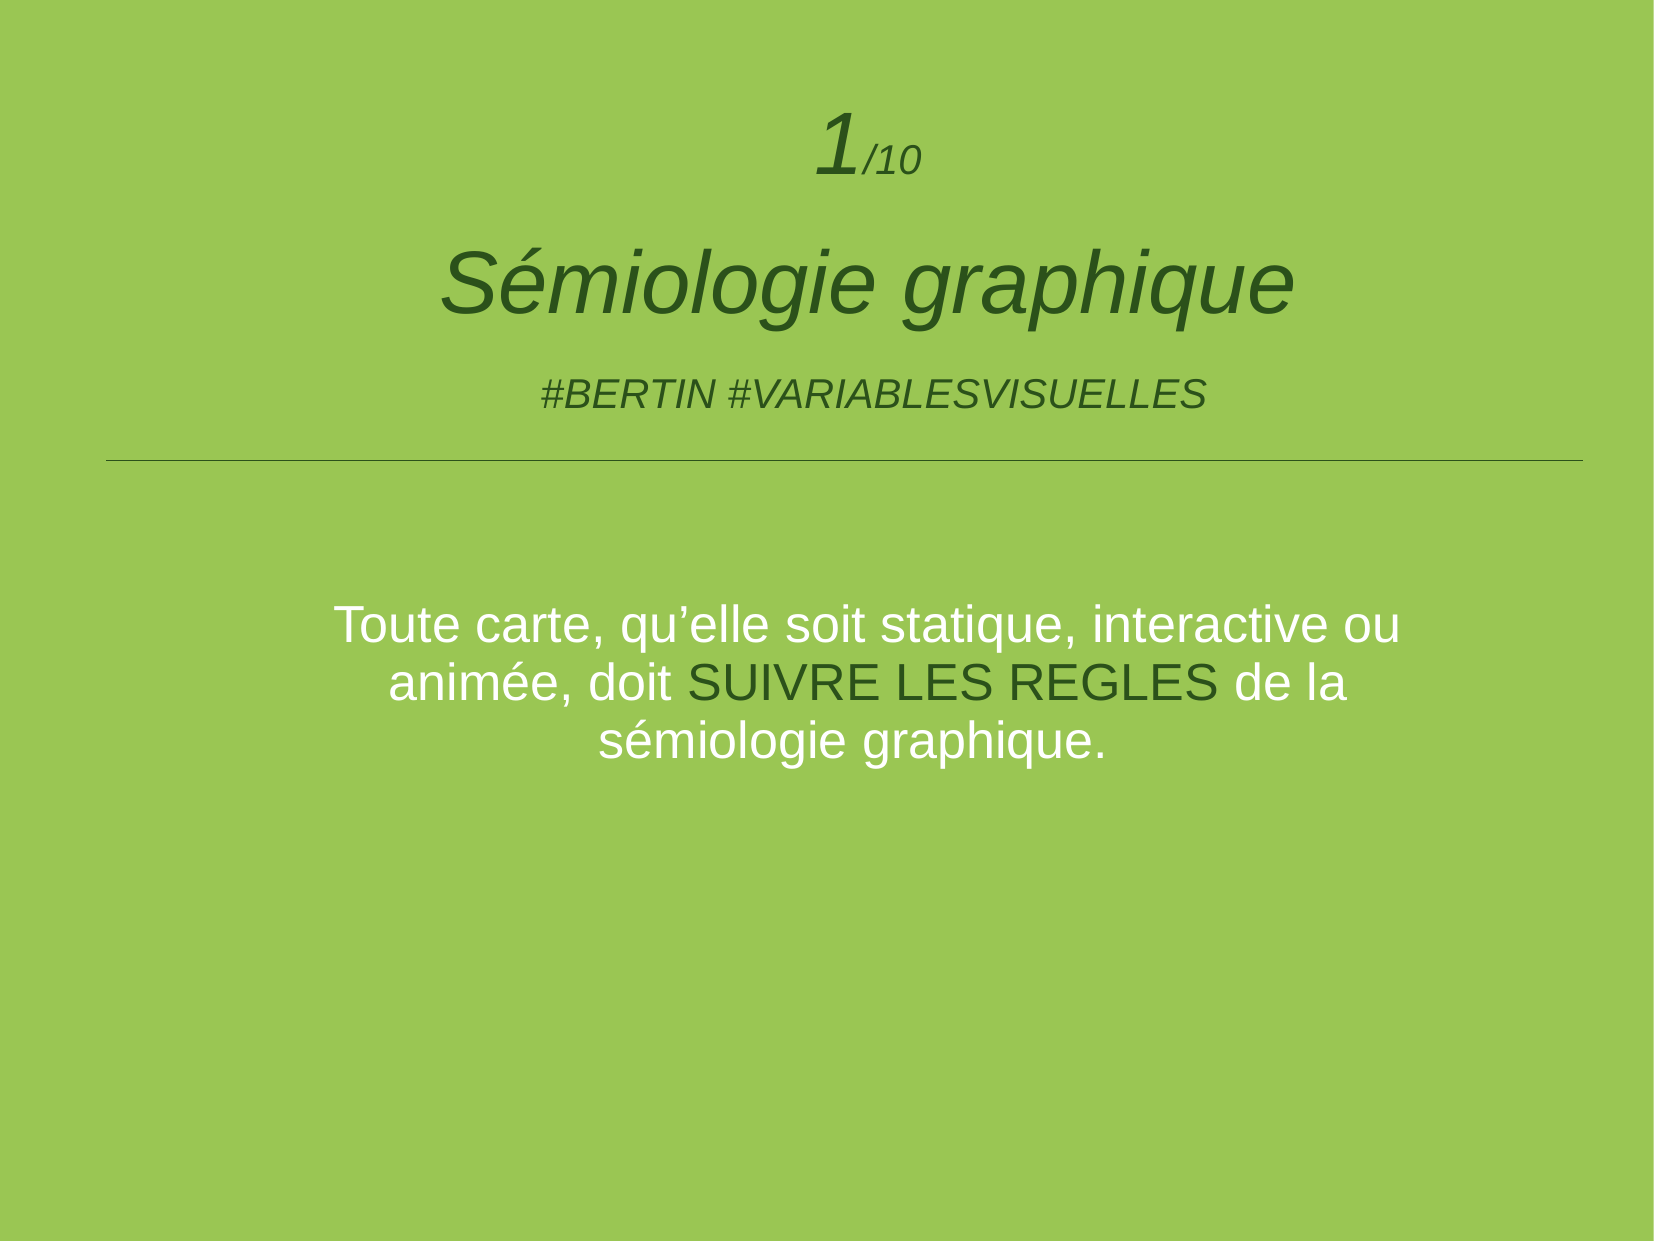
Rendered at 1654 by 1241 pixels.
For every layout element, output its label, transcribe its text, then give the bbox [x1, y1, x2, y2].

list 1/10 Sémiologie graphique #BERTIN #VARIABLESVISUELLES Toute carte, qu’elle soit statique, interactive ou animée, doit SUIVRE LES REGLES de la sémiologie graphique. [271, 94, 1465, 460]
list 1/10 Sémiologie graphique #BERTIN #VARIABLESVISUELLES Toute carte, qu’elle soit statique, interactive ou animée, doit SUIVRE LES REGLES de la sémiologie graphique. [271, 461, 1465, 1193]
